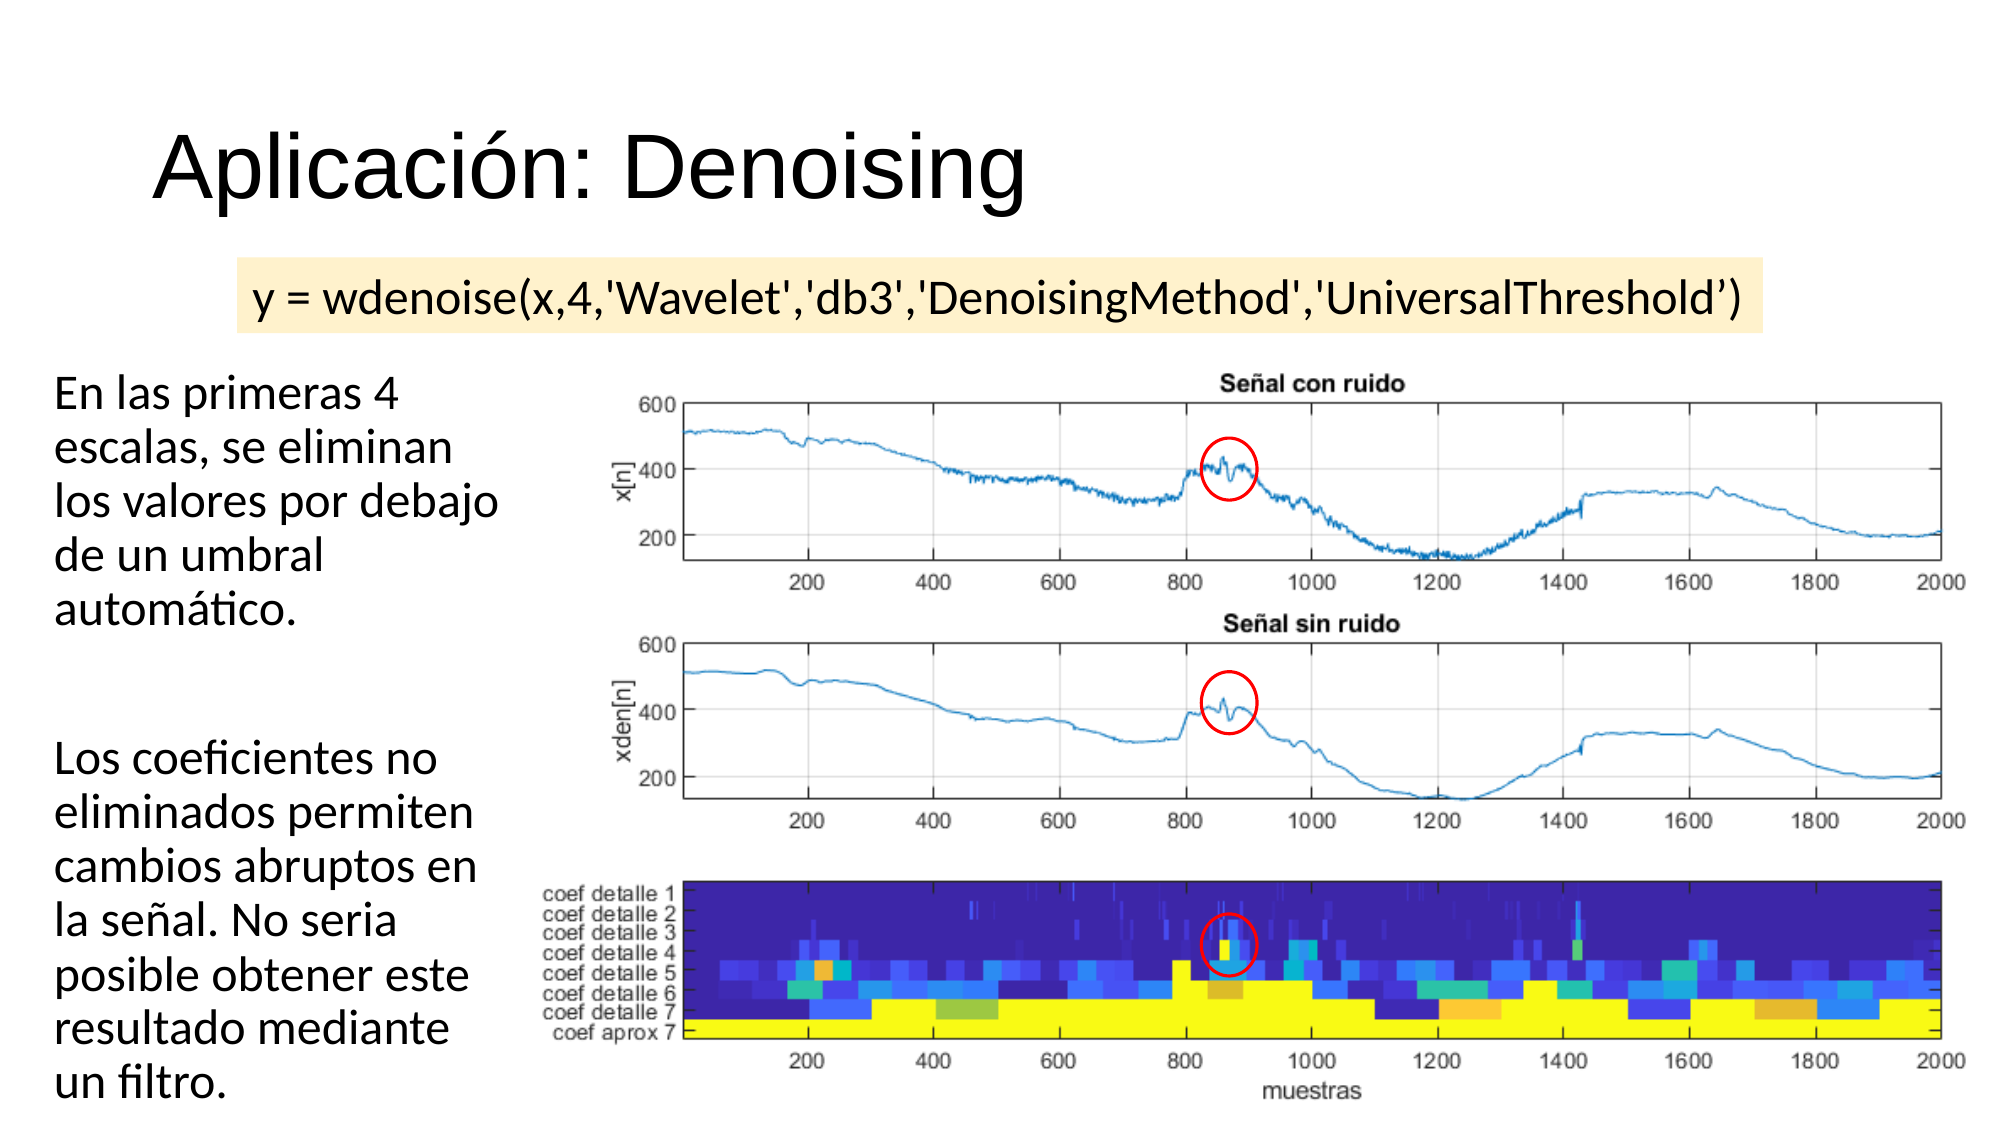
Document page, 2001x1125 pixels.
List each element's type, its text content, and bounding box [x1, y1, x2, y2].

text_box En las primeras 4 escalas, se eliminan los valores por debajo de un umbral automático. Los coeficientes no eliminados permiten cambios abruptos en la señal. No seria posible obtener este resultado mediante un filtro. [32, 358, 521, 1103]
text_box y = wdenoise(x,4,'Wavelet','db3','DenoisingMethod','UniversalThreshold’) [237, 257, 1763, 334]
picture [520, 365, 1991, 1125]
title Aplicación: Denoising [137, 59, 1863, 278]
